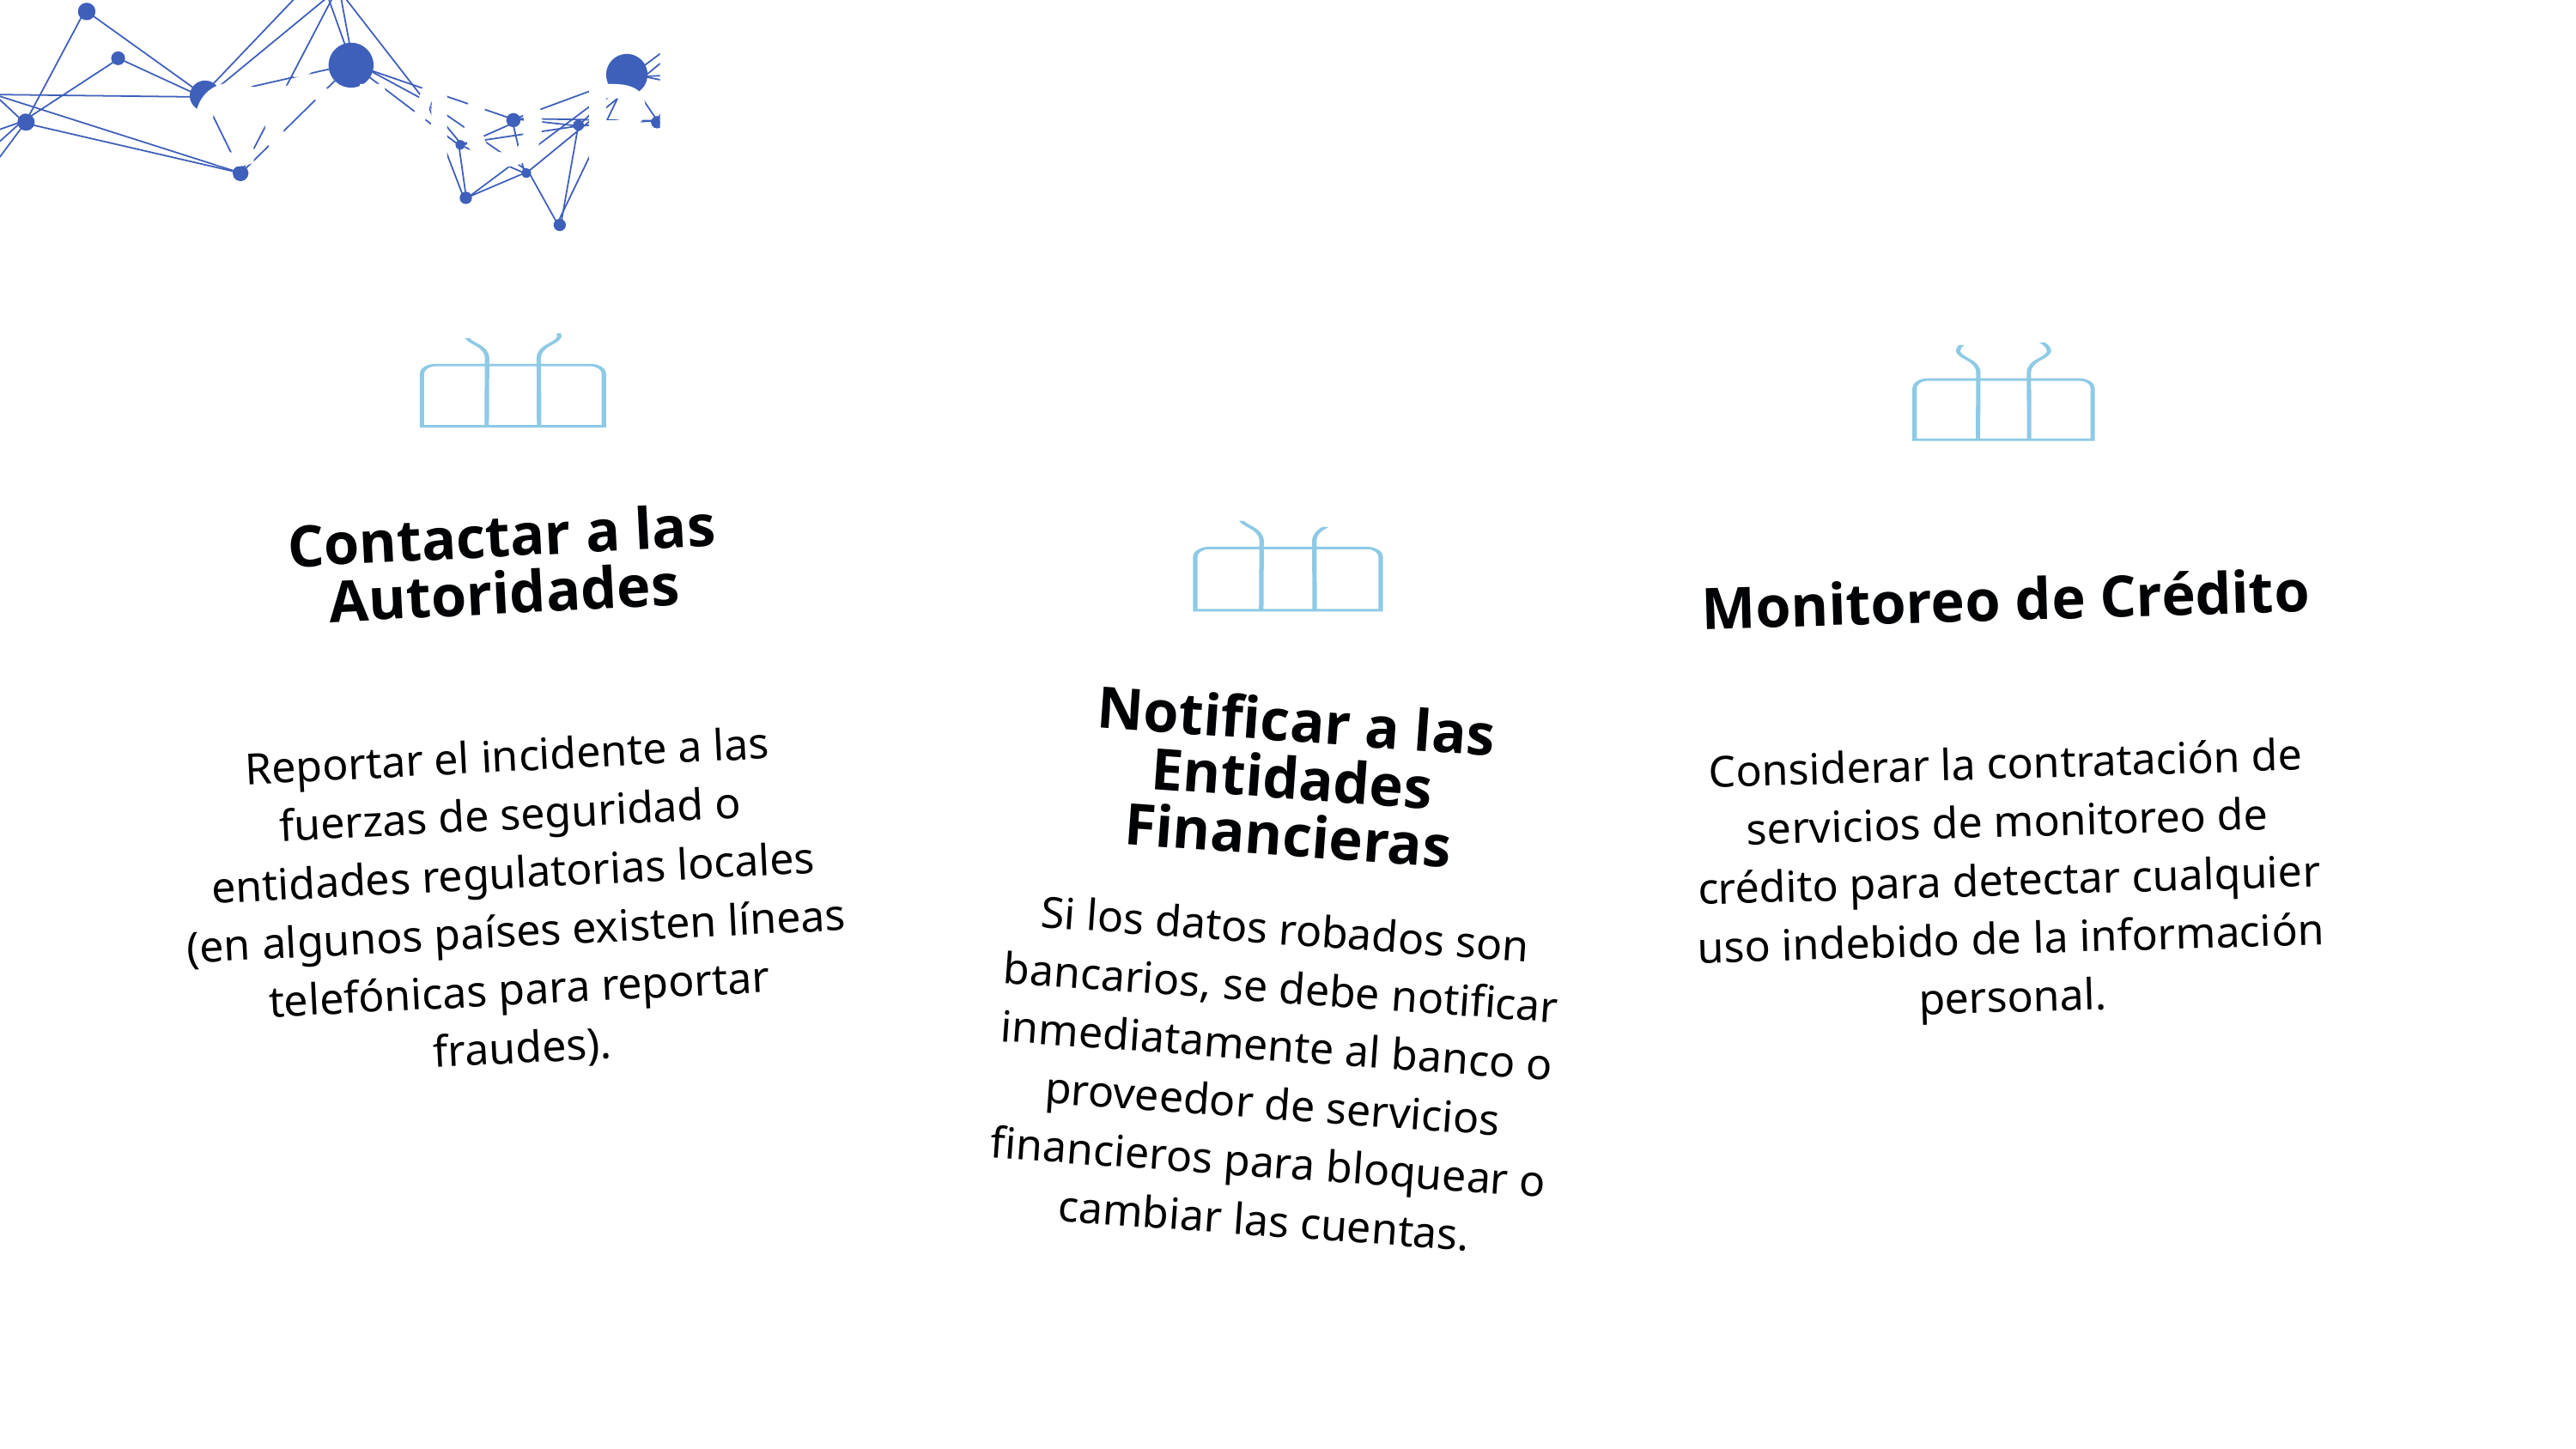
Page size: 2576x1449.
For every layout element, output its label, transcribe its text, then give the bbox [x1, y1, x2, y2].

text_box [0, 0, 660, 282]
text_box Notificar a las Entidades Financieras [983, 674, 1605, 837]
text_box Reportar el incidente a las fuerzas de seguridad o entidades regulatorias locales (en algunos países existen líneas telefónicas para reportar fraudes). [172, 703, 854, 1026]
text_box Monitoreo de Crédito [1685, 564, 2327, 644]
text_box [124, 318, 902, 1167]
text_box Considerar la contratación de servicios de monitoreo de crédito para detectar cualquier uso indebido de la información personal. [1684, 718, 2334, 1026]
text_box Contactar a las Autoridades [167, 493, 840, 644]
text_box CÓMO REACCIONAR EN CASO DE ROBO DE INFORMACIÓN [144, 62, 2432, 318]
text_box Si los datos robados son bancarios, se debe notificar inmediatamente al banco o proveedor de servicios financieros para bloquear o cambiar las cuentas. [927, 870, 1619, 1319]
text_box [890, 332, 2385, 1362]
